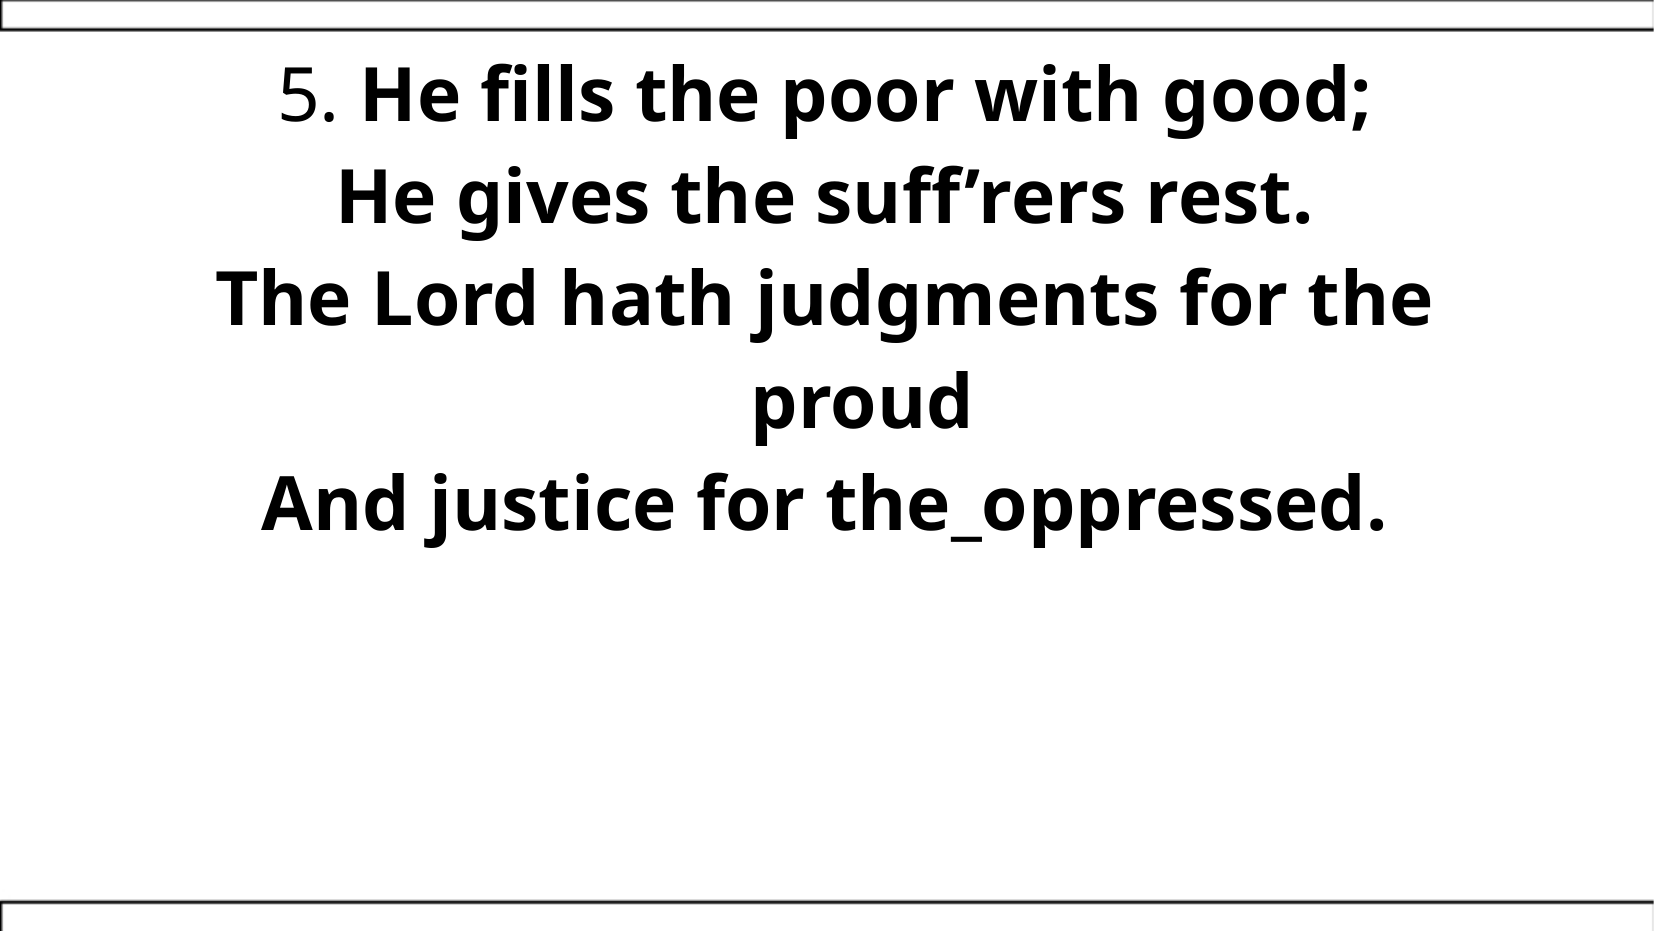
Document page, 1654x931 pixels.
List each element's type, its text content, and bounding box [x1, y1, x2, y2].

picture [0, 0, 1654, 931]
text_box 5. He fills the poor with good; He gives the suff’rers rest. The Lord hath judgments for the proud And justice for the_oppressed. [90, 33, 1561, 451]
